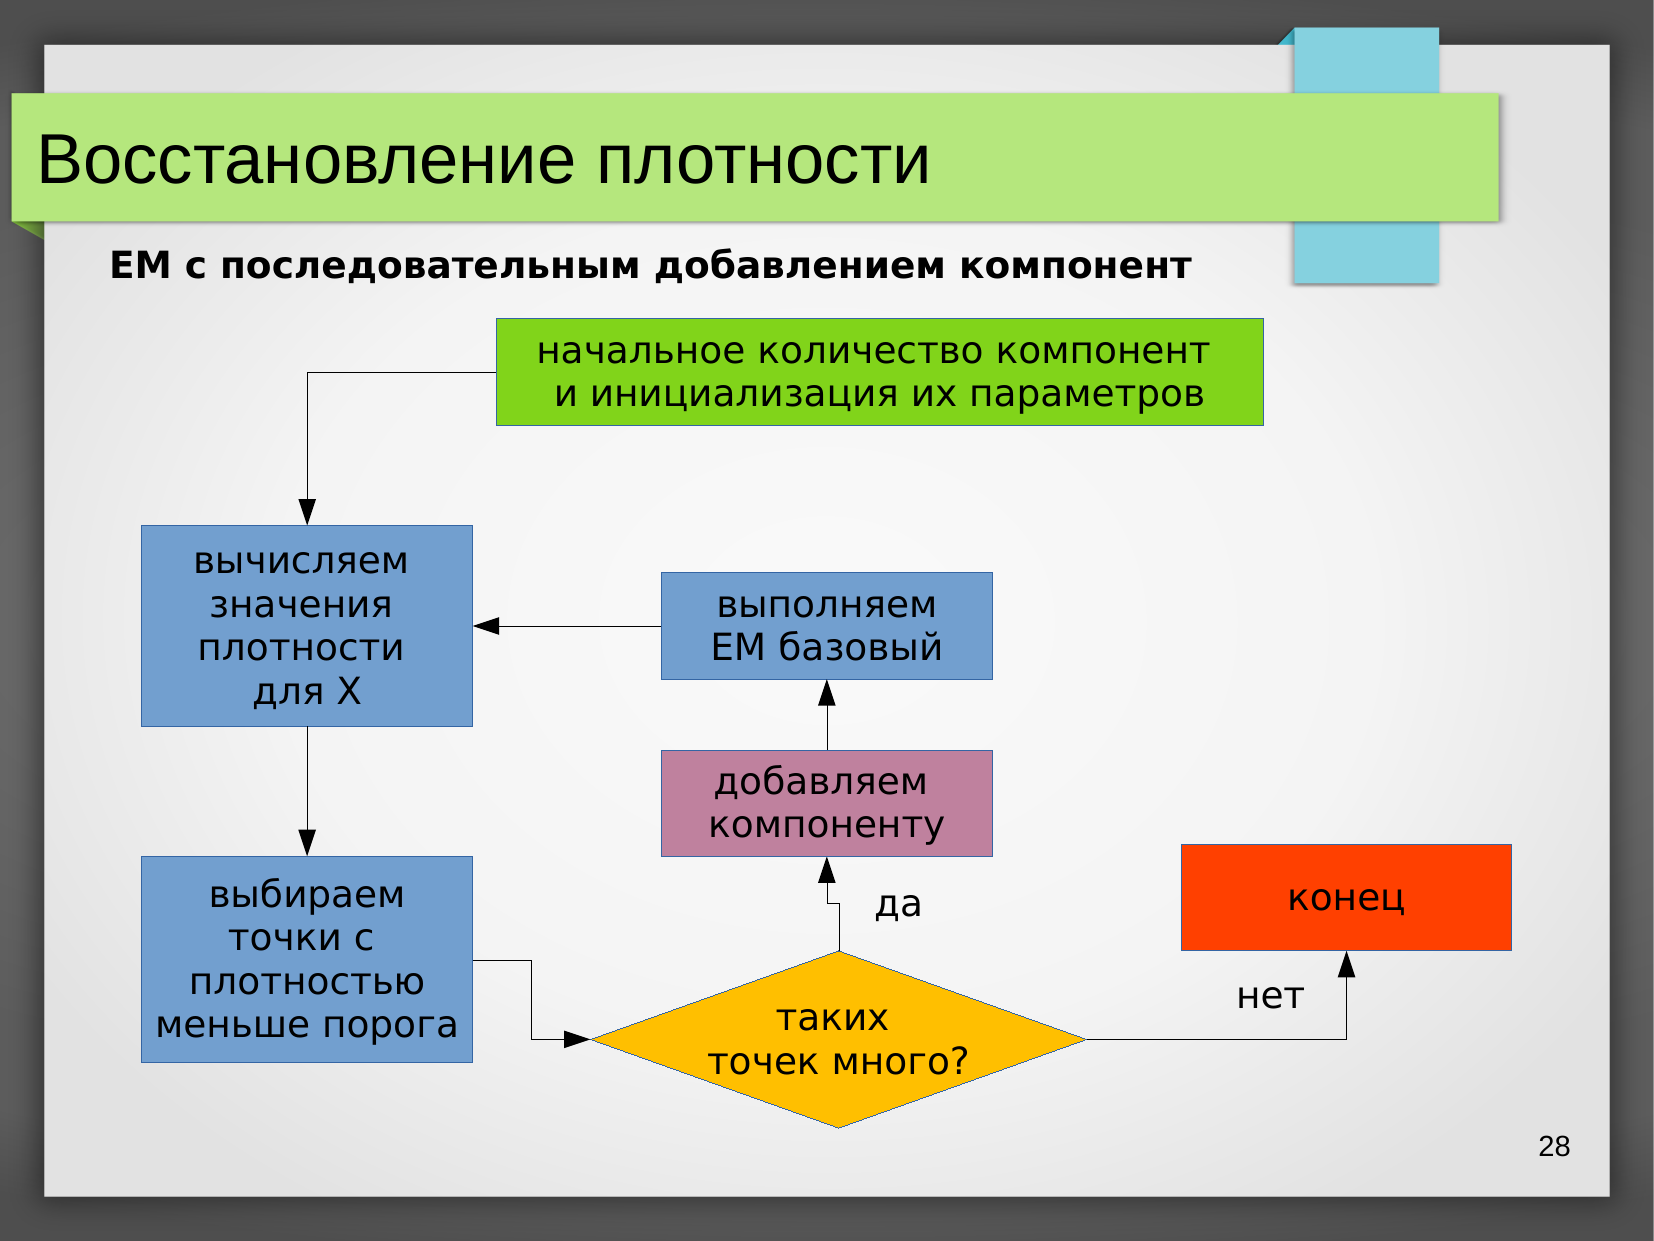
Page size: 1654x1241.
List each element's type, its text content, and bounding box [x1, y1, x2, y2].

picture [0, 0, 1654, 1241]
text_box добавляем компоненту [661, 750, 993, 857]
text_box вычисляем значения плотности для X [141, 525, 473, 727]
text_box таких точек много? [591, 950, 1086, 1129]
text_box EM с последовательным добавлением компонент [94, 236, 1229, 296]
title Восстановление плотности [35, 118, 1489, 200]
text_box выполняем ЕМ базовый [661, 572, 993, 680]
text_box начальное количество компонент и инициализация их параметров [496, 318, 1264, 426]
text_box конец [1181, 844, 1512, 951]
text_box выбираем точки с плотностью меньше порога [141, 856, 473, 1063]
